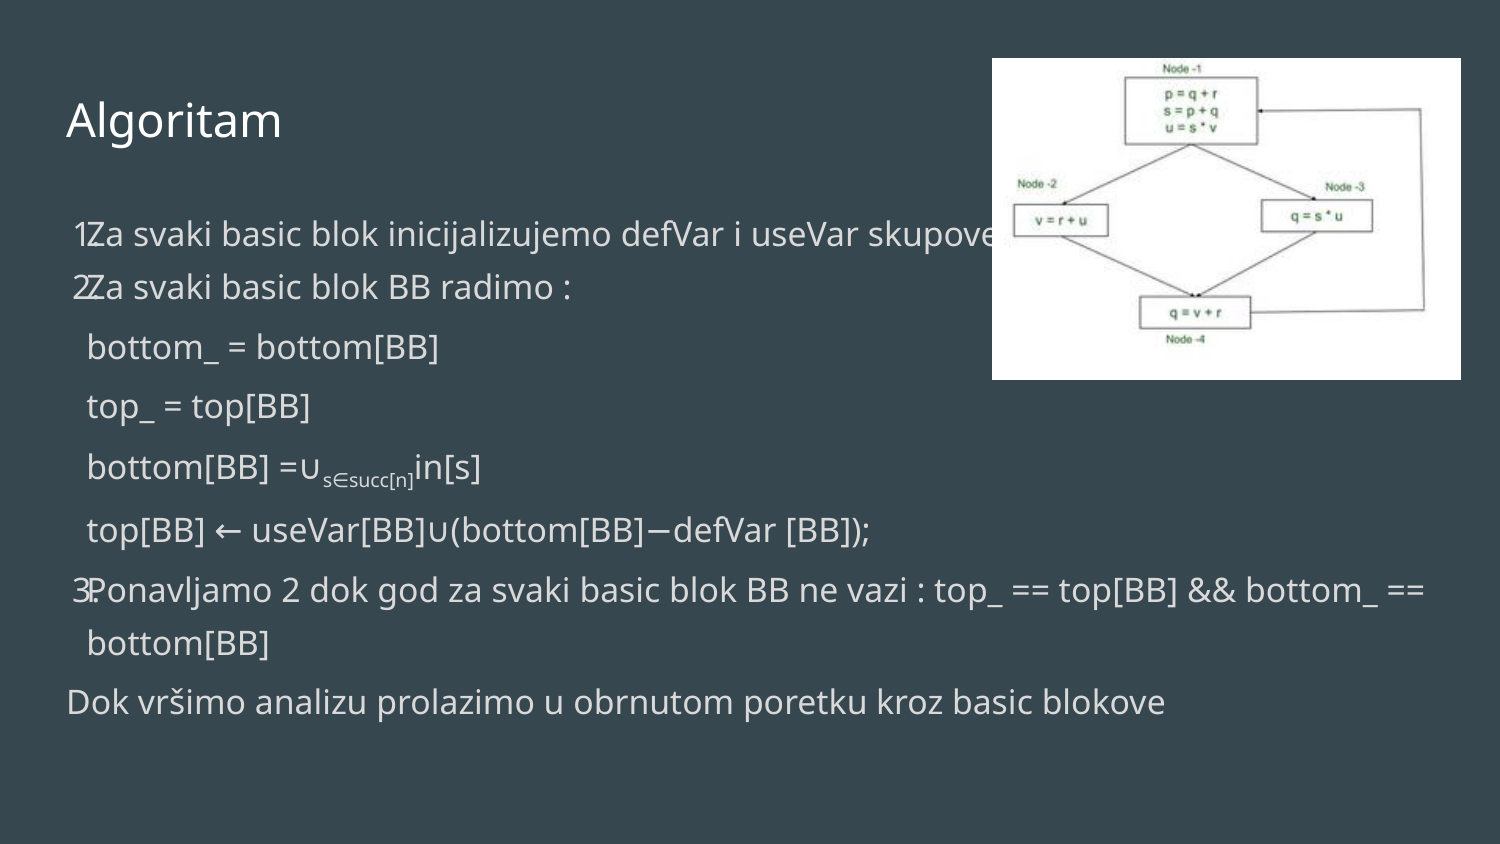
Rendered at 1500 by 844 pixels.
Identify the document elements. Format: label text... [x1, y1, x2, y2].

title Algoritam [51, 72, 992, 167]
picture [992, 58, 1461, 380]
list Za svaki basic blok inicijalizujemo defVar i useVar skupove Za svaki basic blok BB radimo : bottom_ = bottom[BB] top_ = top[BB] bottom[BB] =∪s∈succ[n]in[s] top[BB] ← useVar[BB]∪(bottom[BB]−defVar [BB]); Ponavljamo 2 dok god za svaki basic blok BB ne vazi : top_ == top[BB] && bottom_ == bottom[BB] Dok vršimo analizu prolazimo u obrnutom poretku kroz basic blokove [51, 189, 1449, 750]
